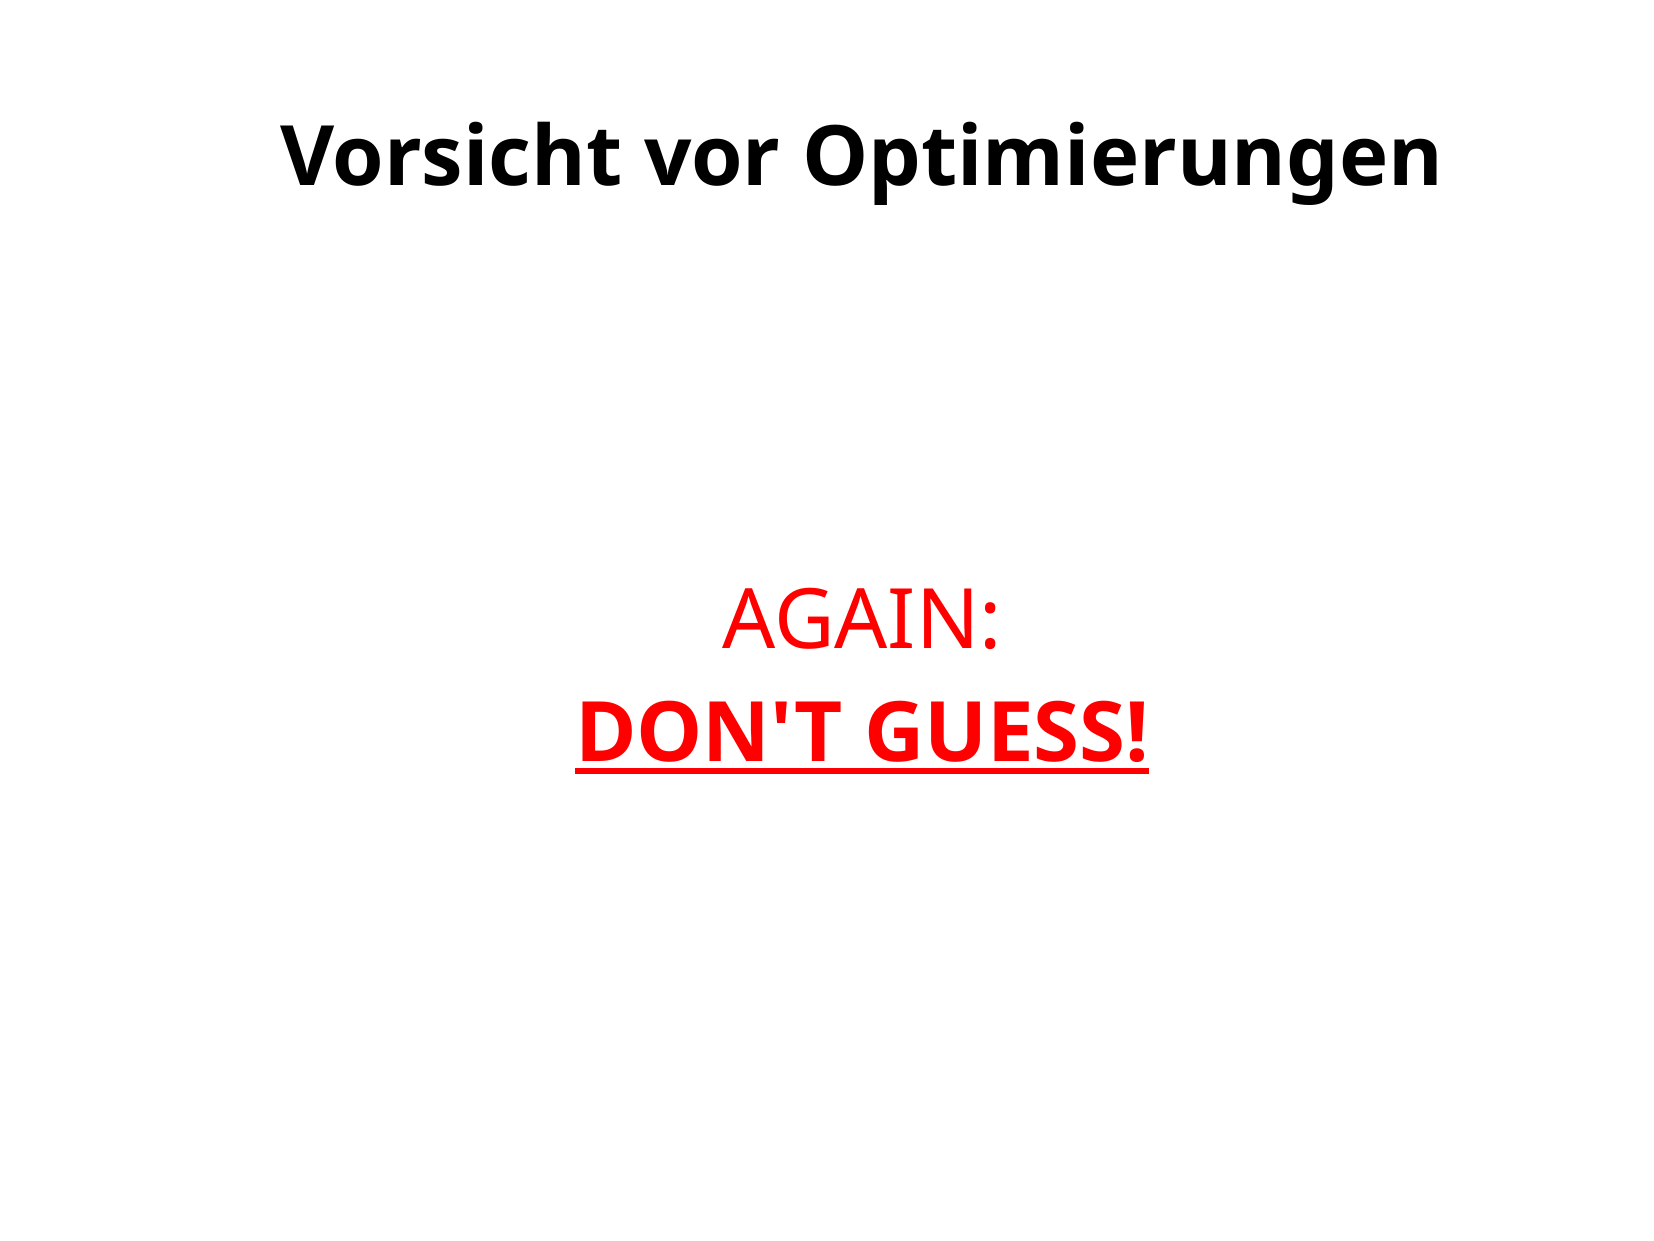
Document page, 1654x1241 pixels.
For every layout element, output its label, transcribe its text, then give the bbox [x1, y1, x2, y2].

title AGAIN: DON'T GUESS! [82, 567, 1571, 778]
title Vorsicht vor Optimierungen [82, 49, 1571, 257]
